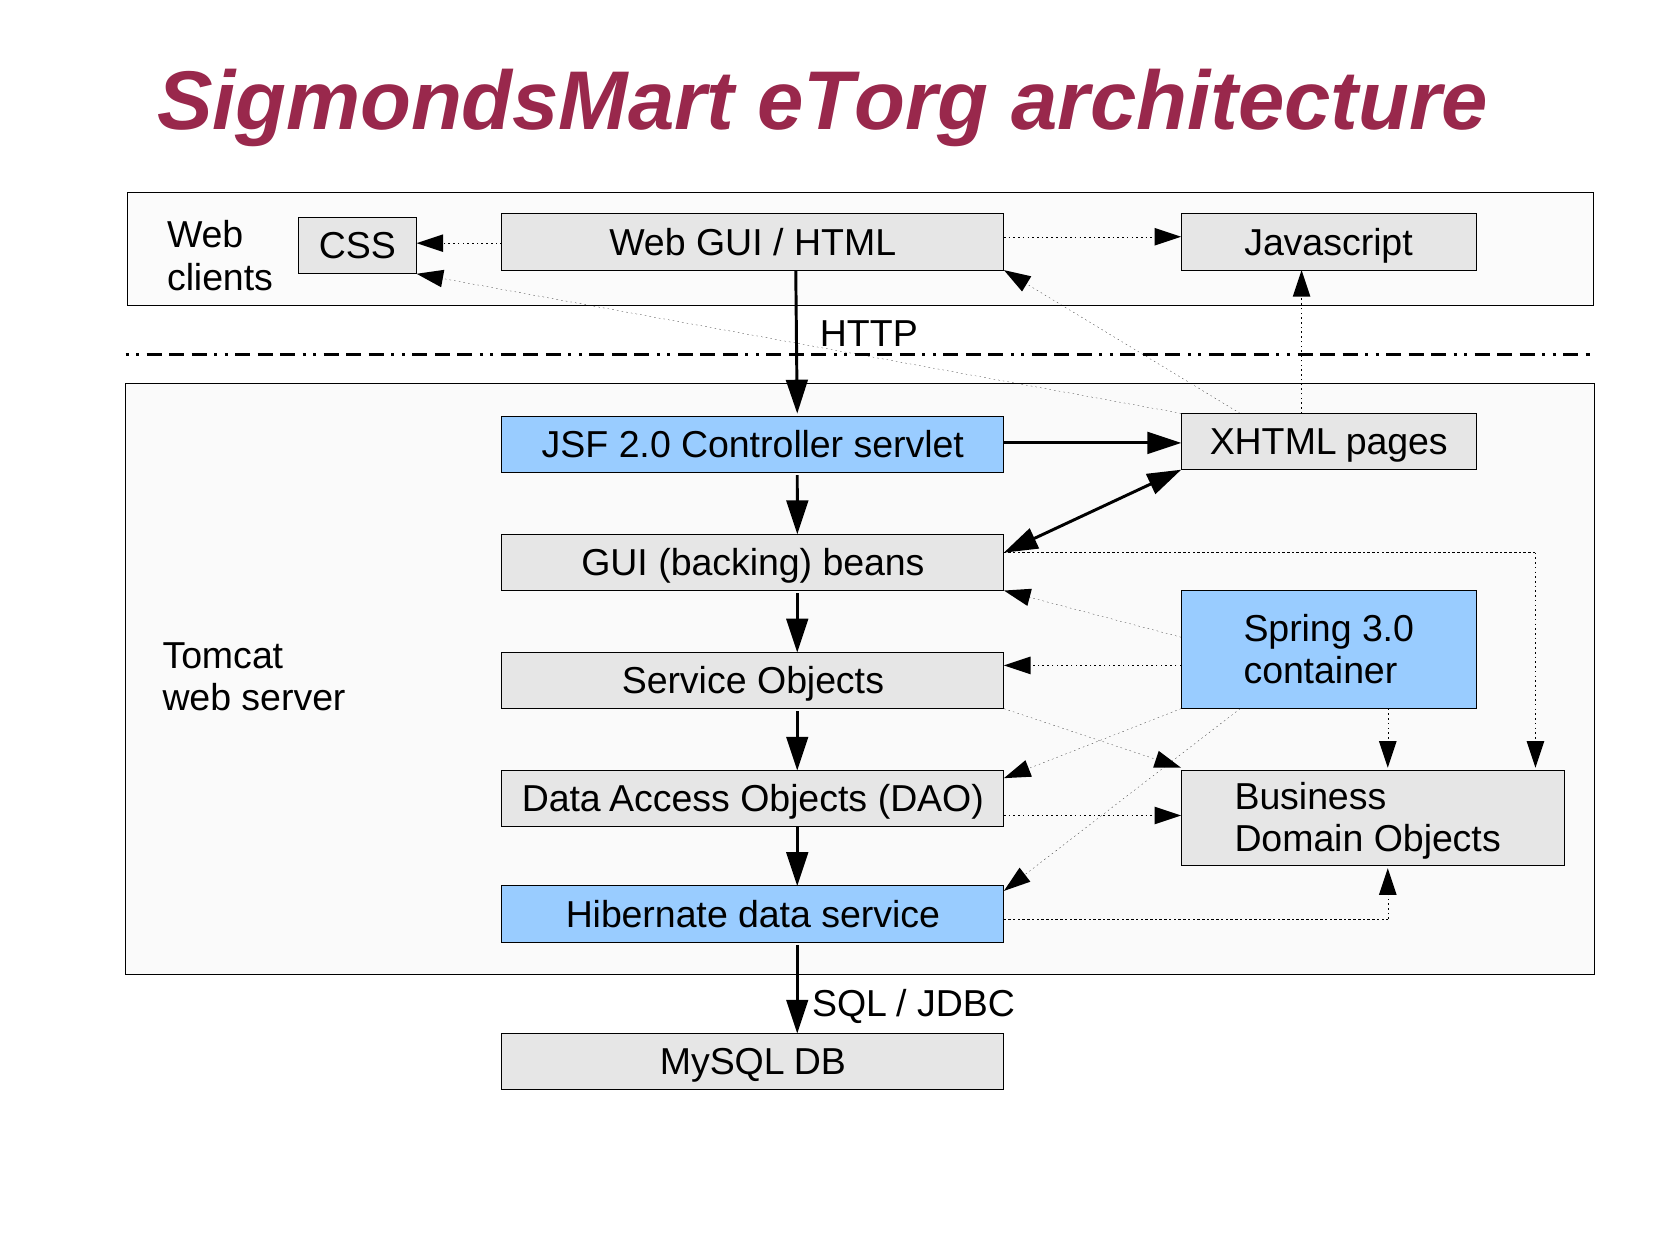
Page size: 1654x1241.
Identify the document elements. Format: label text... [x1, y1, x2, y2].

text_box [125, 383, 1595, 975]
text_box JSF 2.0 Controller servlet [501, 416, 1004, 473]
text_box Tomcat web server [147, 627, 360, 727]
text_box Service Objects [501, 652, 1004, 709]
text_box [127, 192, 1594, 306]
text_box Web clients [152, 206, 361, 306]
text_box Javascript [1181, 213, 1477, 271]
text_box Web GUI / HTML [501, 213, 1004, 271]
text_box Data Access Objects (DAO) [501, 770, 1004, 827]
title SigmondsMart eTorg architecture [114, 41, 1532, 160]
text_box Business Domain Objects [1181, 770, 1565, 866]
text_box HTTP [805, 305, 1038, 365]
text_box SQL / JDBC [797, 975, 1216, 1042]
text_box CSS [298, 217, 417, 274]
text_box XHTML pages [1181, 413, 1477, 470]
text_box GUI (backing) beans [501, 534, 1004, 591]
text_box Spring 3.0 container [1181, 590, 1477, 709]
text_box Hibernate data service [501, 885, 1004, 943]
text_box MySQL DB [501, 1033, 1004, 1090]
